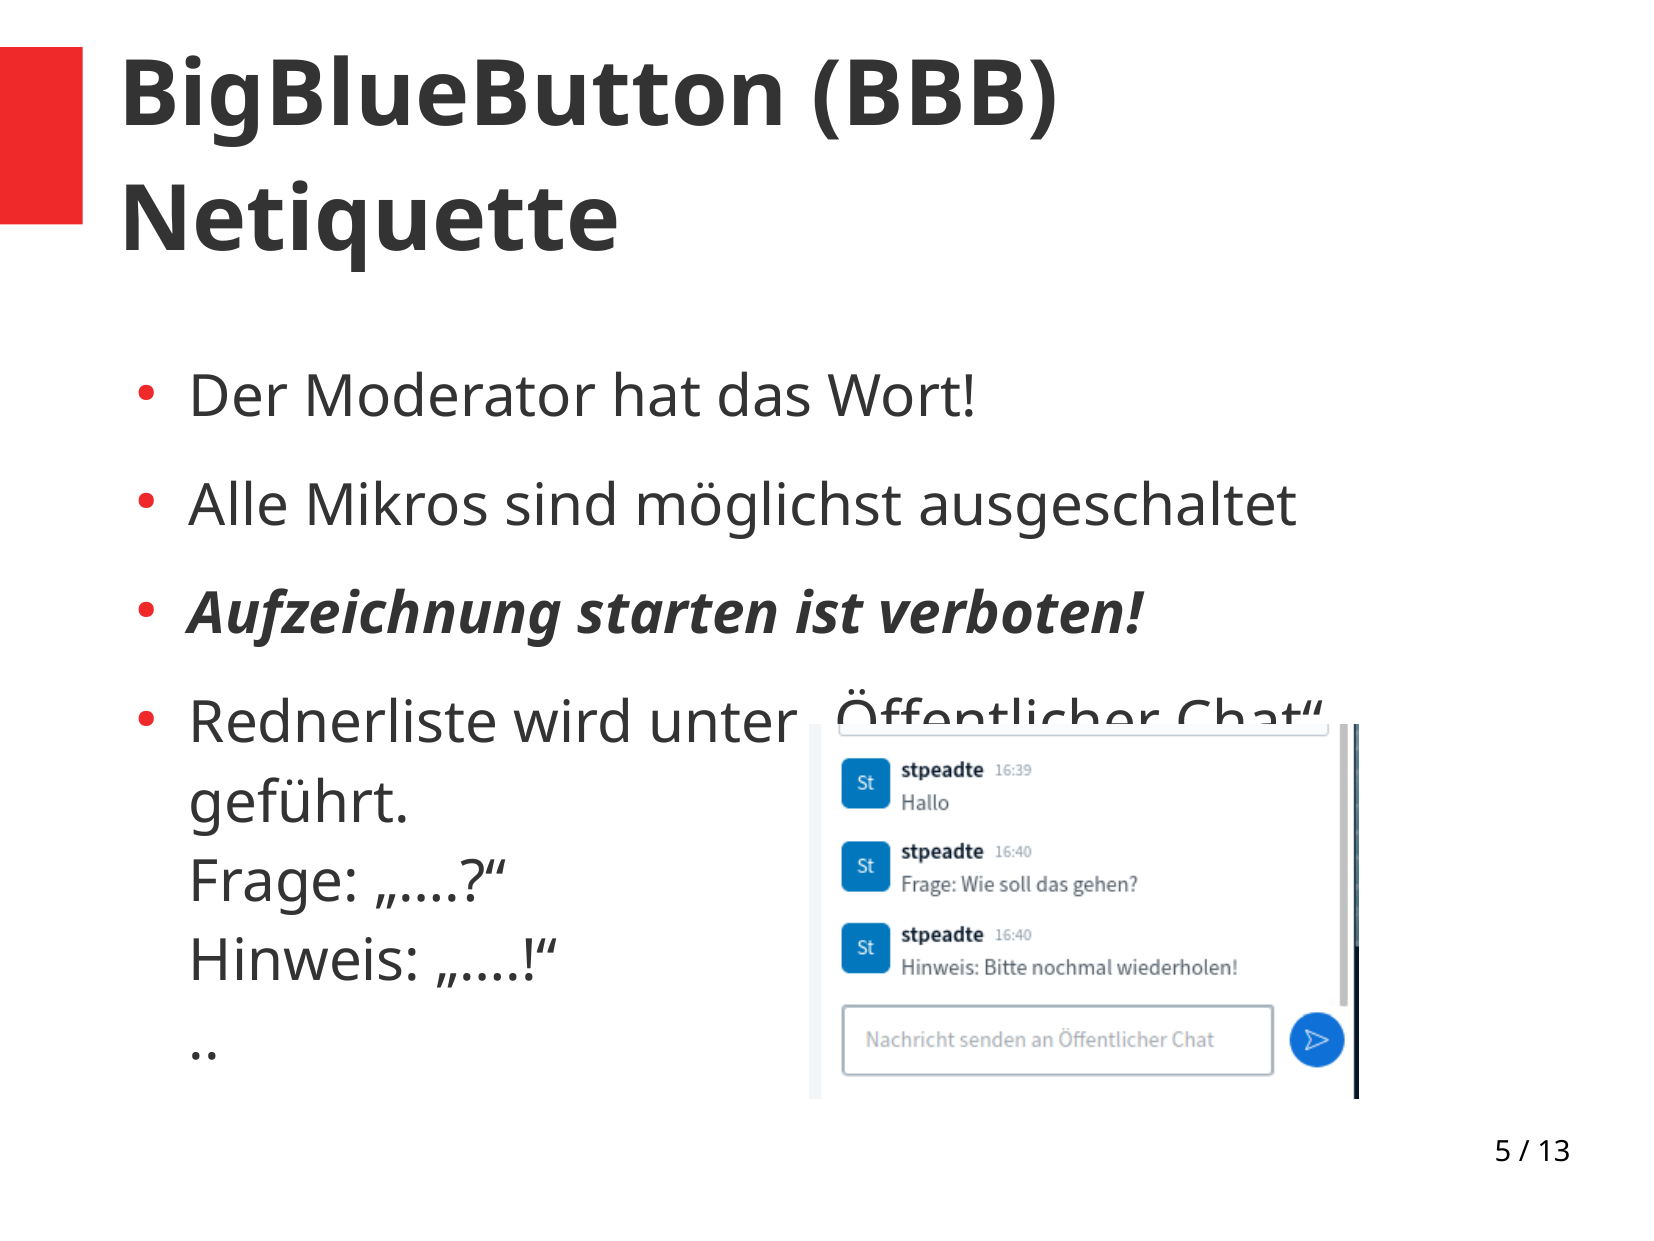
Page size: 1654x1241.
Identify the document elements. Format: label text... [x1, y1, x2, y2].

picture [809, 724, 1359, 1099]
title BigBlueButton (BBB) Netiquette [118, 45, 1571, 260]
list Der Moderator hat das Wort! Alle Mikros sind möglichst ausgeschaltet Aufzeichnung starten ist verboten! Rednerliste wird unter „Öffentlicher Chat“ geführt. Frage: „….?“ Hinweis: „….!“ .. [118, 354, 1536, 1074]
